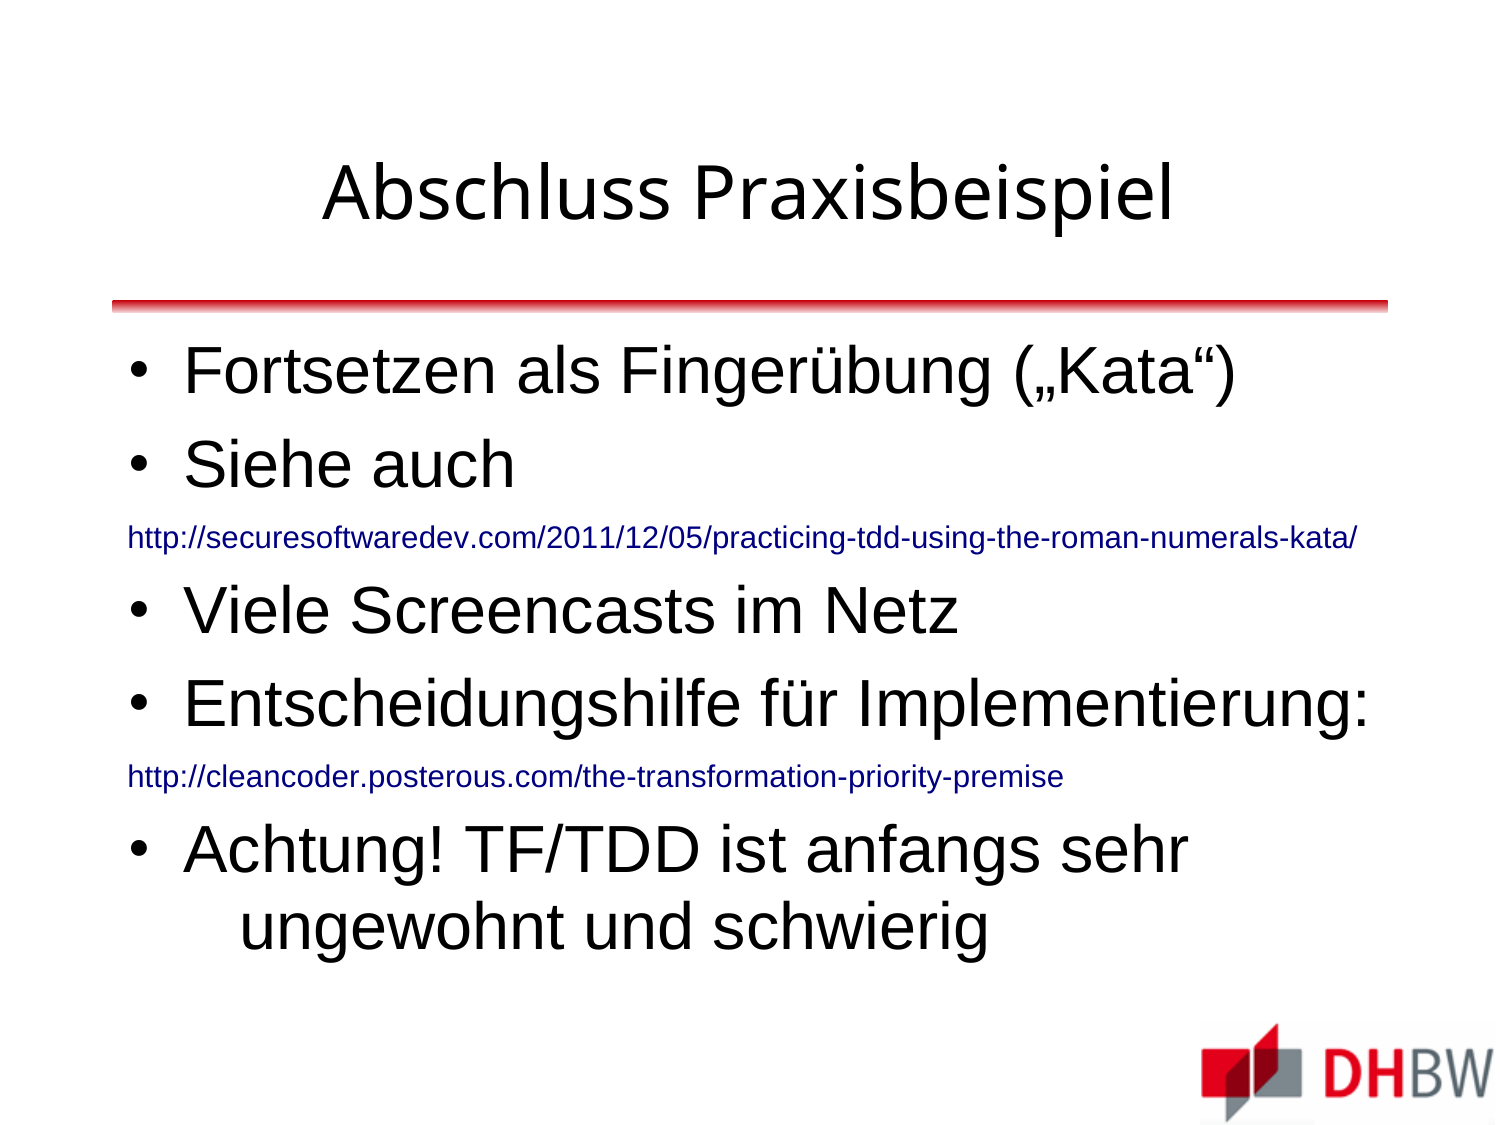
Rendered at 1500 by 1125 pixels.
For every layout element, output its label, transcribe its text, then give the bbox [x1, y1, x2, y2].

picture [1200, 1021, 1495, 1125]
list Fortsetzen als Fingerübung („Kata“) Siehe auch http://securesoftwaredev.com/2011/12/05/practicing-tdd-using-the-roman-numerals-kata/ Viele Screencasts im Netz Entscheidungshilfe für Implementierung: http://cleancoder.posterous.com/the-transformation-priority-premise Achtung! TF/TDD ist anfangs sehr ungewohnt und schwierig [112, 324, 1387, 1063]
title Abschluss Praxisbeispiel [112, 27, 1387, 324]
